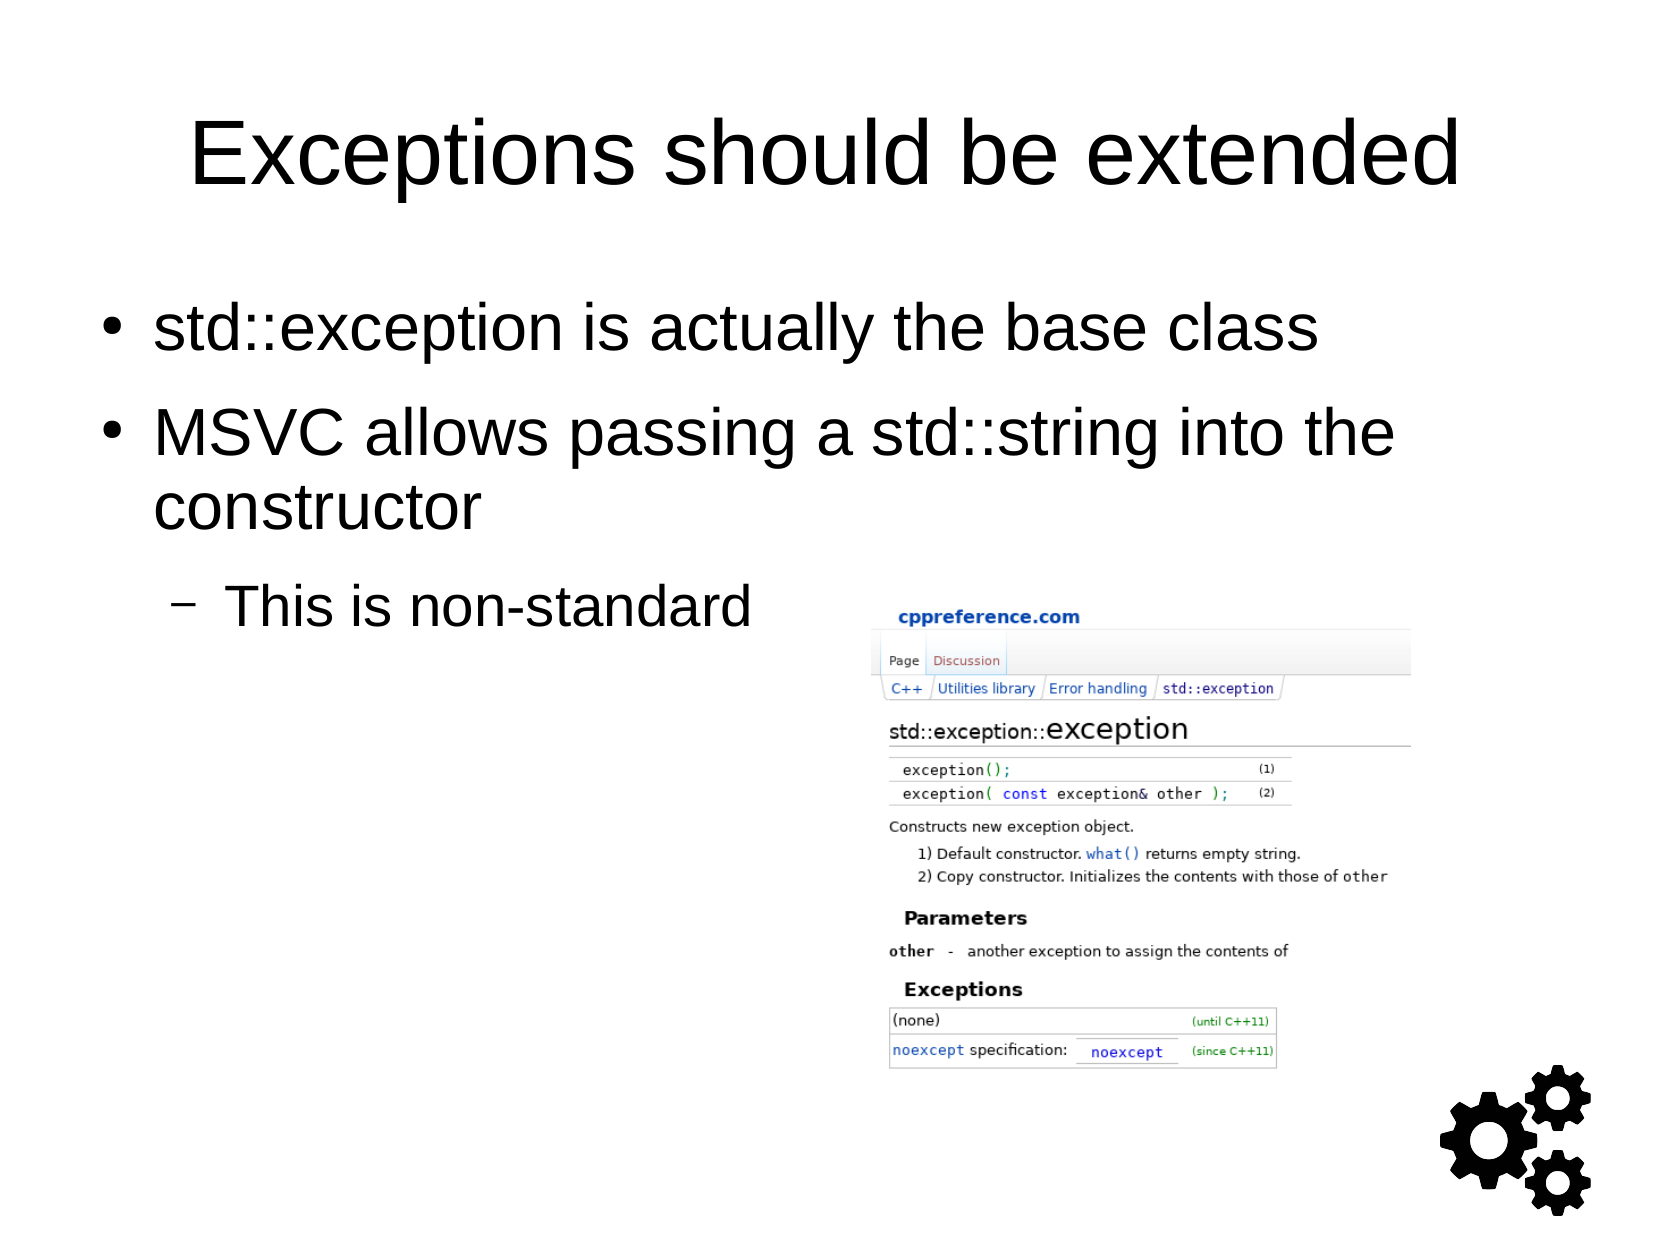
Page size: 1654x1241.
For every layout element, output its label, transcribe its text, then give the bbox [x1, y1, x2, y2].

picture [871, 604, 1411, 1081]
picture [1440, 1065, 1591, 1216]
title Exceptions should be extended [82, 49, 1571, 257]
list std::exception is actually the base class MSVC allows passing a std::string into the constructor This is non-standard [82, 290, 1571, 1010]
